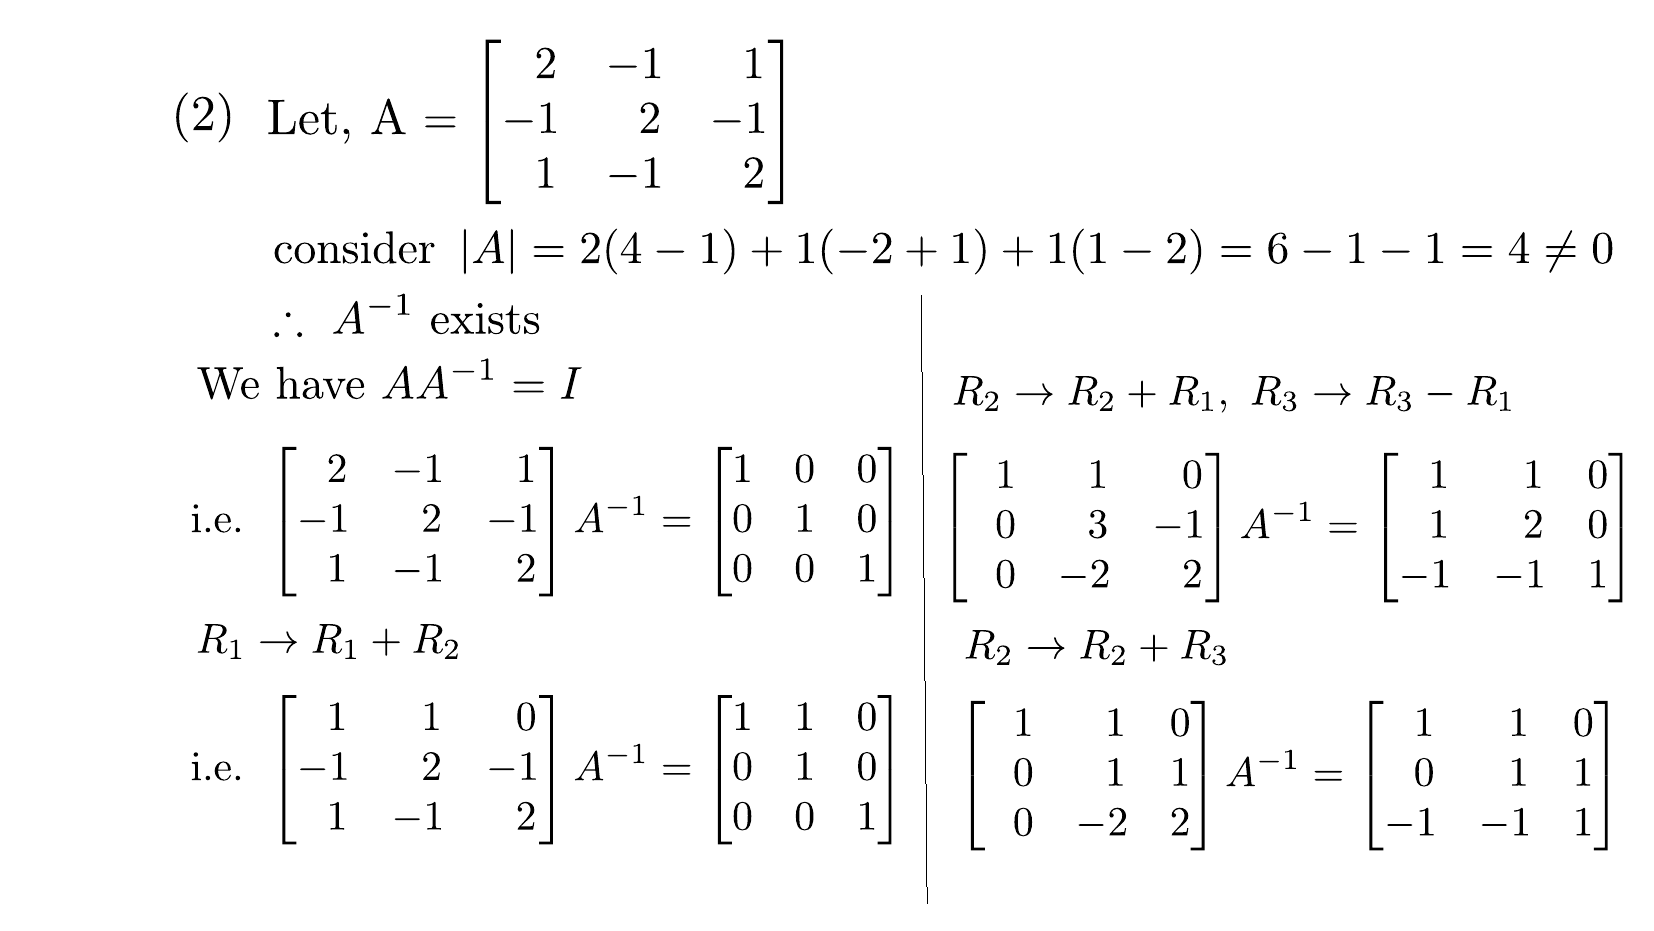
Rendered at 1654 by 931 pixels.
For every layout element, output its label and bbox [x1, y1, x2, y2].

text_box [959, 700, 1608, 851]
text_box [424, 39, 784, 205]
text_box [941, 452, 1623, 603]
subtitle [47, 35, 1607, 898]
text_box [953, 376, 1511, 413]
text_box [191, 695, 892, 845]
text_box [173, 92, 231, 143]
text_box [191, 446, 892, 597]
text_box [274, 228, 1613, 275]
text_box [197, 358, 582, 400]
text_box [965, 630, 1226, 666]
text_box [274, 293, 540, 338]
text_box [197, 624, 458, 659]
text_box [268, 98, 406, 144]
